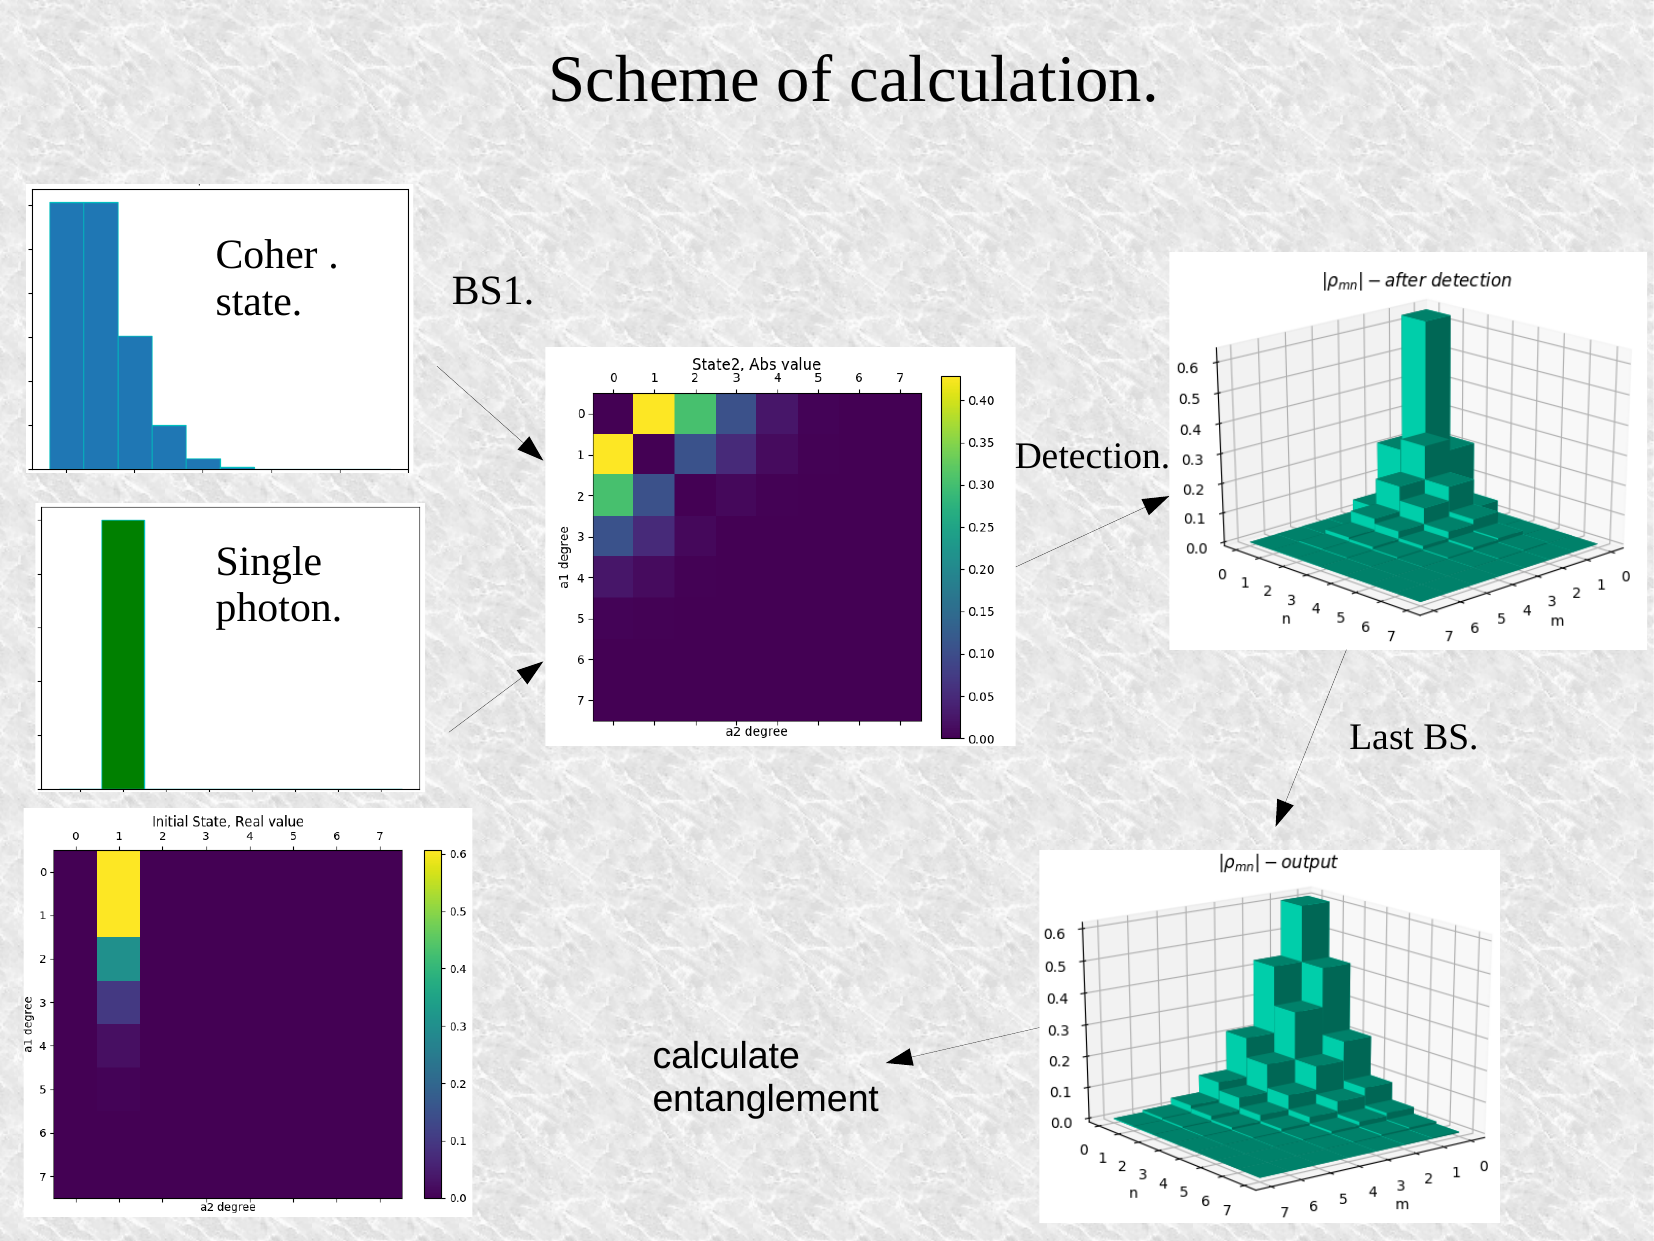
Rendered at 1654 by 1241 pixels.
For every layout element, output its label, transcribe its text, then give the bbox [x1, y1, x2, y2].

text_box BS1. [437, 259, 556, 321]
text_box calculate entanglement [637, 1027, 910, 1134]
text_box Coher . state. [200, 224, 367, 378]
text_box Scheme of calculation. [534, 34, 1217, 130]
text_box Last BS. [1334, 708, 1536, 768]
picture [0, 0, 1654, 1241]
text_box Single photon. [200, 530, 378, 638]
text_box Detection. [999, 427, 1169, 487]
